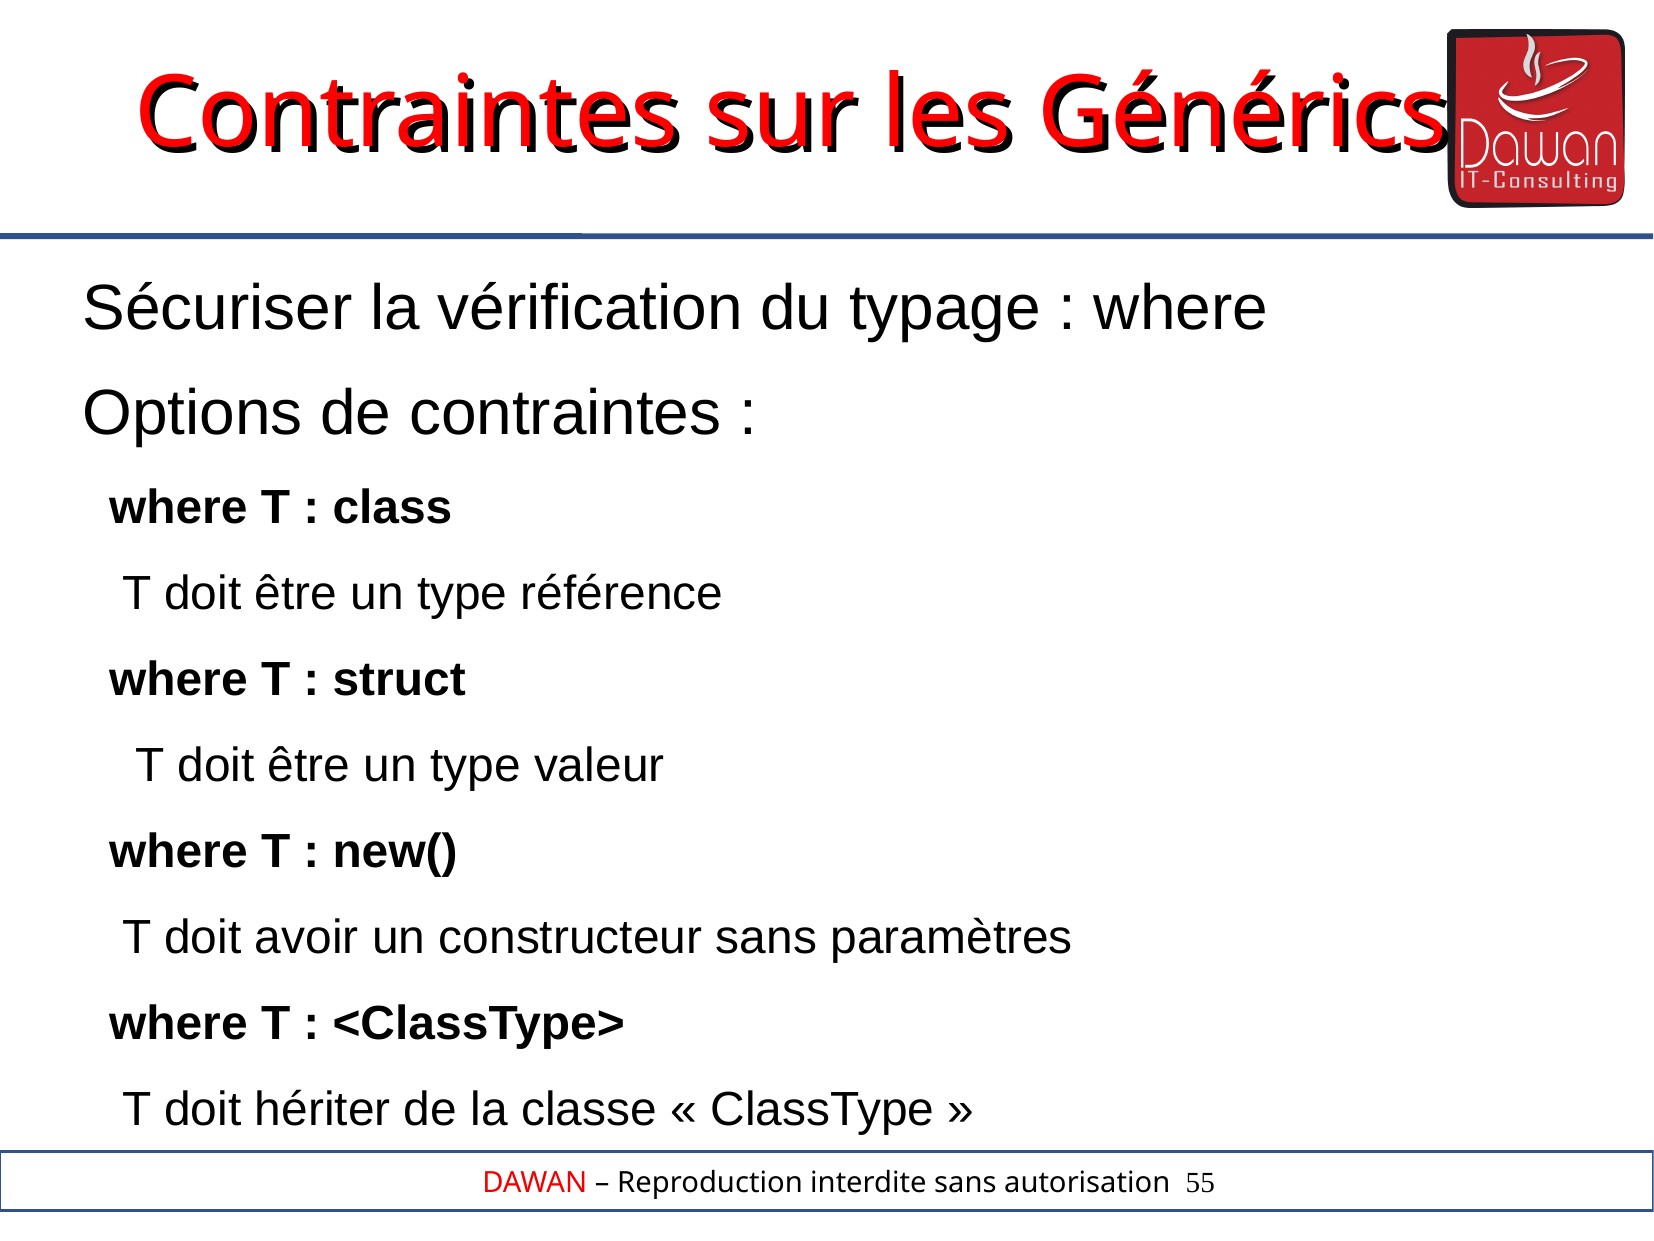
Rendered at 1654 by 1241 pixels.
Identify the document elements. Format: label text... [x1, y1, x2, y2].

title Contraintes sur les Générics [47, 0, 1536, 214]
text_box [1185, 1163, 1565, 1228]
list Sécuriser la vérification du typage : where Options de contraintes : where T : class T doit être un type référence where T : struct T doit être un type valeur where T : new() T doit avoir un constructeur sans paramètres where T : <ClassType> T doit hériter de la classe « ClassType » [82, 265, 1571, 1136]
